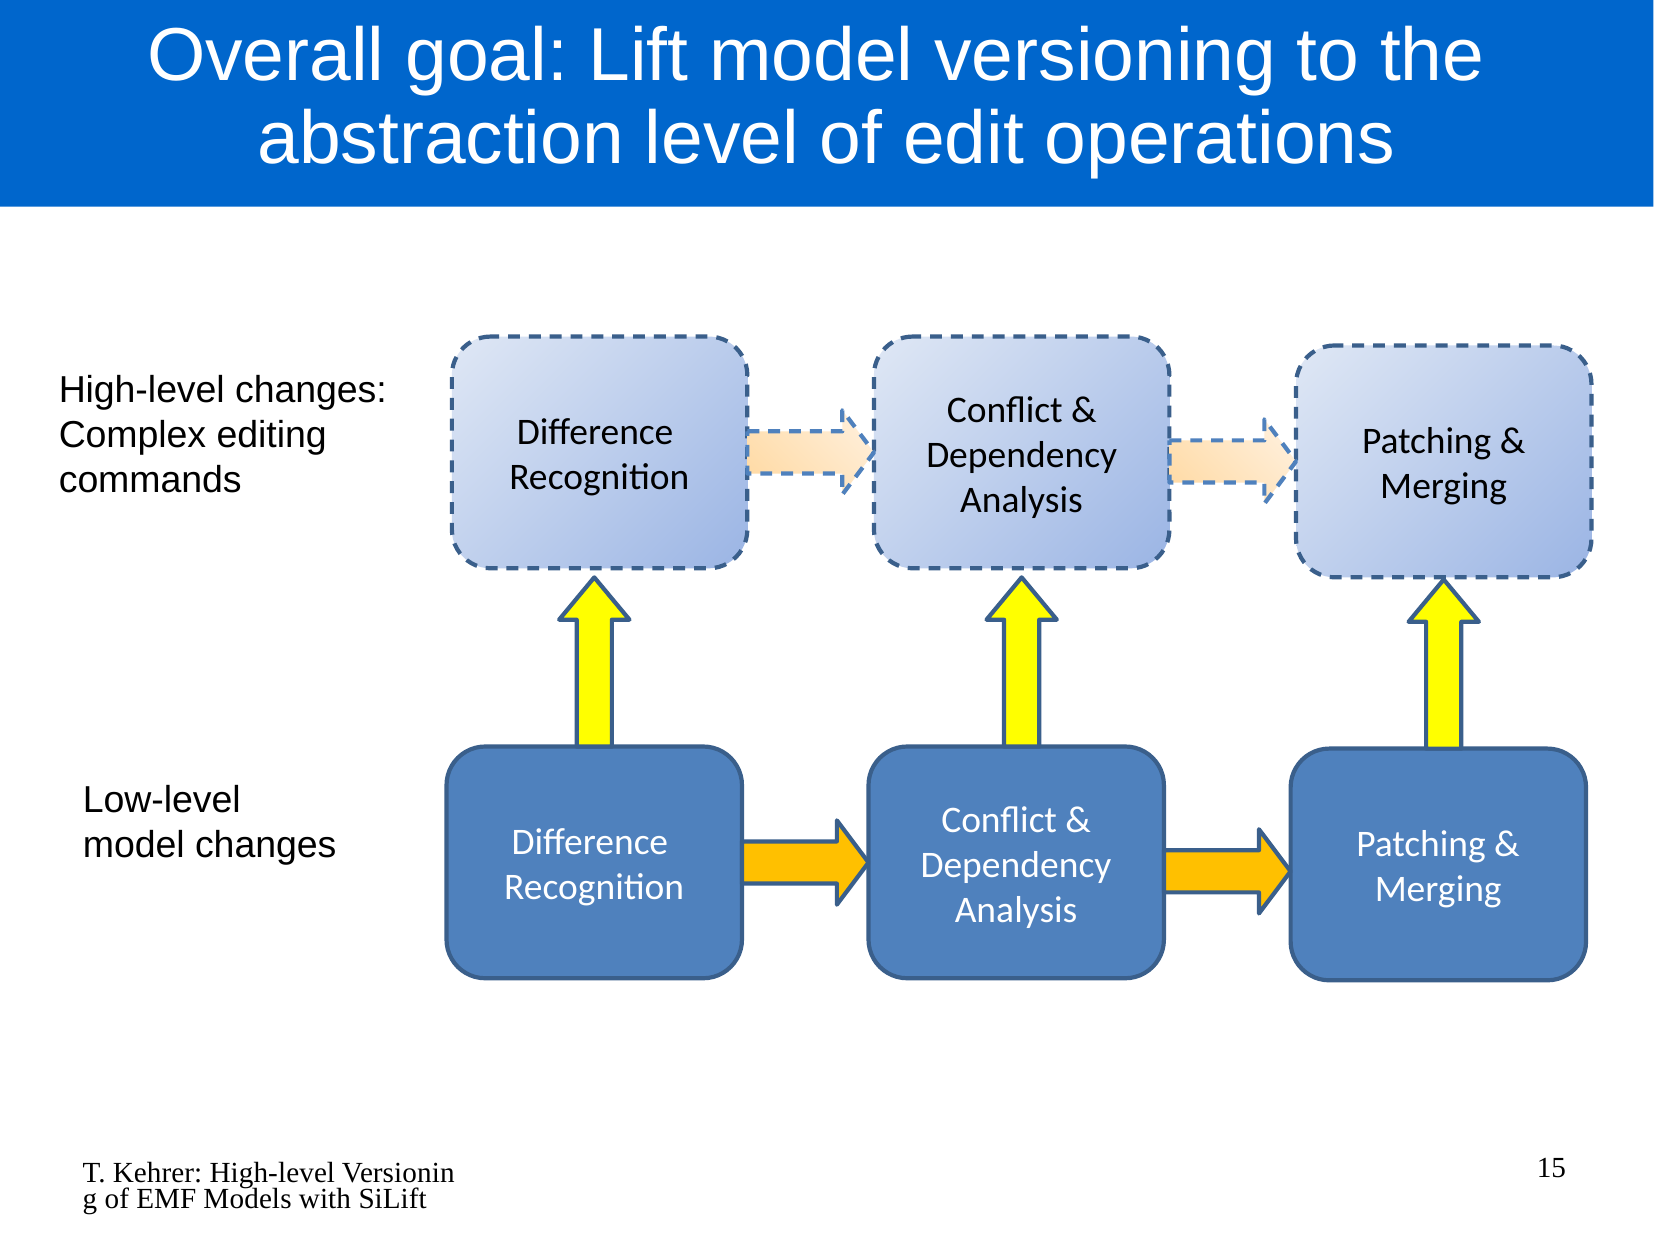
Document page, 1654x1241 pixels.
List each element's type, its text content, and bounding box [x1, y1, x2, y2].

text_box High-level changes: Complex editing commands [43, 357, 402, 598]
text_box Low-level model changes [68, 767, 352, 873]
text_box [986, 577, 1057, 747]
text_box Conflict & Dependency Analysis [868, 746, 1164, 979]
text_box [741, 820, 869, 905]
title Overall goal: Lift model versioning to the abstraction level of edit operations [0, 0, 1654, 207]
text_box Conflict & Dependency Analysis [873, 336, 1170, 569]
text_box Difference Recognition [446, 746, 742, 979]
text_box Patching & Merging [1290, 748, 1587, 981]
text_box [559, 577, 630, 747]
text_box Patching & Merging [1296, 345, 1592, 578]
text_box [1408, 579, 1479, 749]
text_box Difference Recognition [451, 336, 748, 569]
text_box [1163, 829, 1291, 914]
text_box [747, 410, 874, 495]
text_box [1169, 419, 1297, 504]
